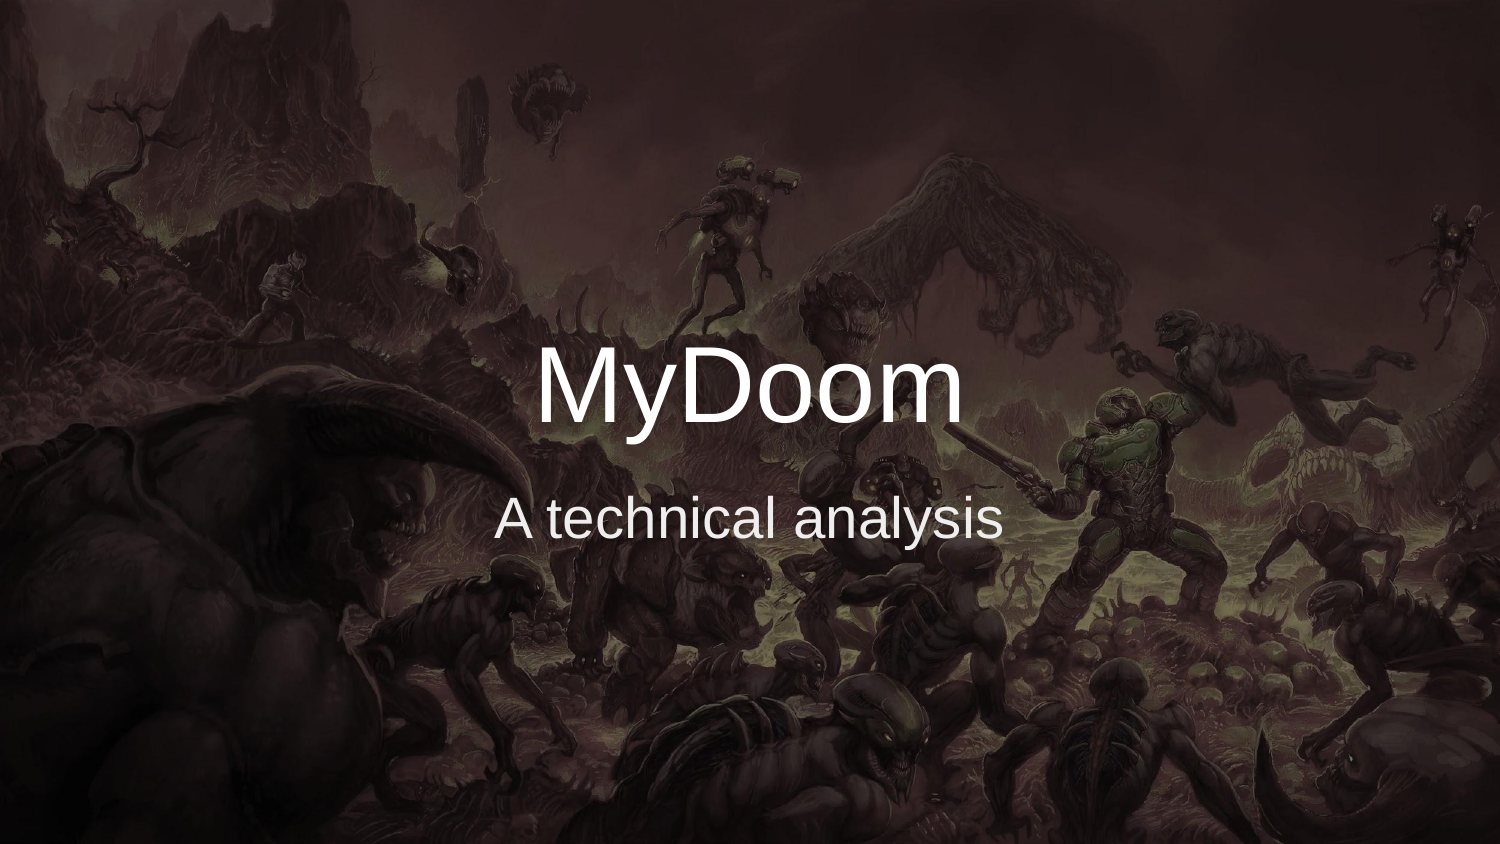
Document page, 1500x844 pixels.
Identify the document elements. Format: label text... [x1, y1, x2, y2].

title MyDoom [51, 122, 1449, 459]
subtitle A technical analysis [51, 464, 1449, 595]
picture [0, 0, 1500, 844]
